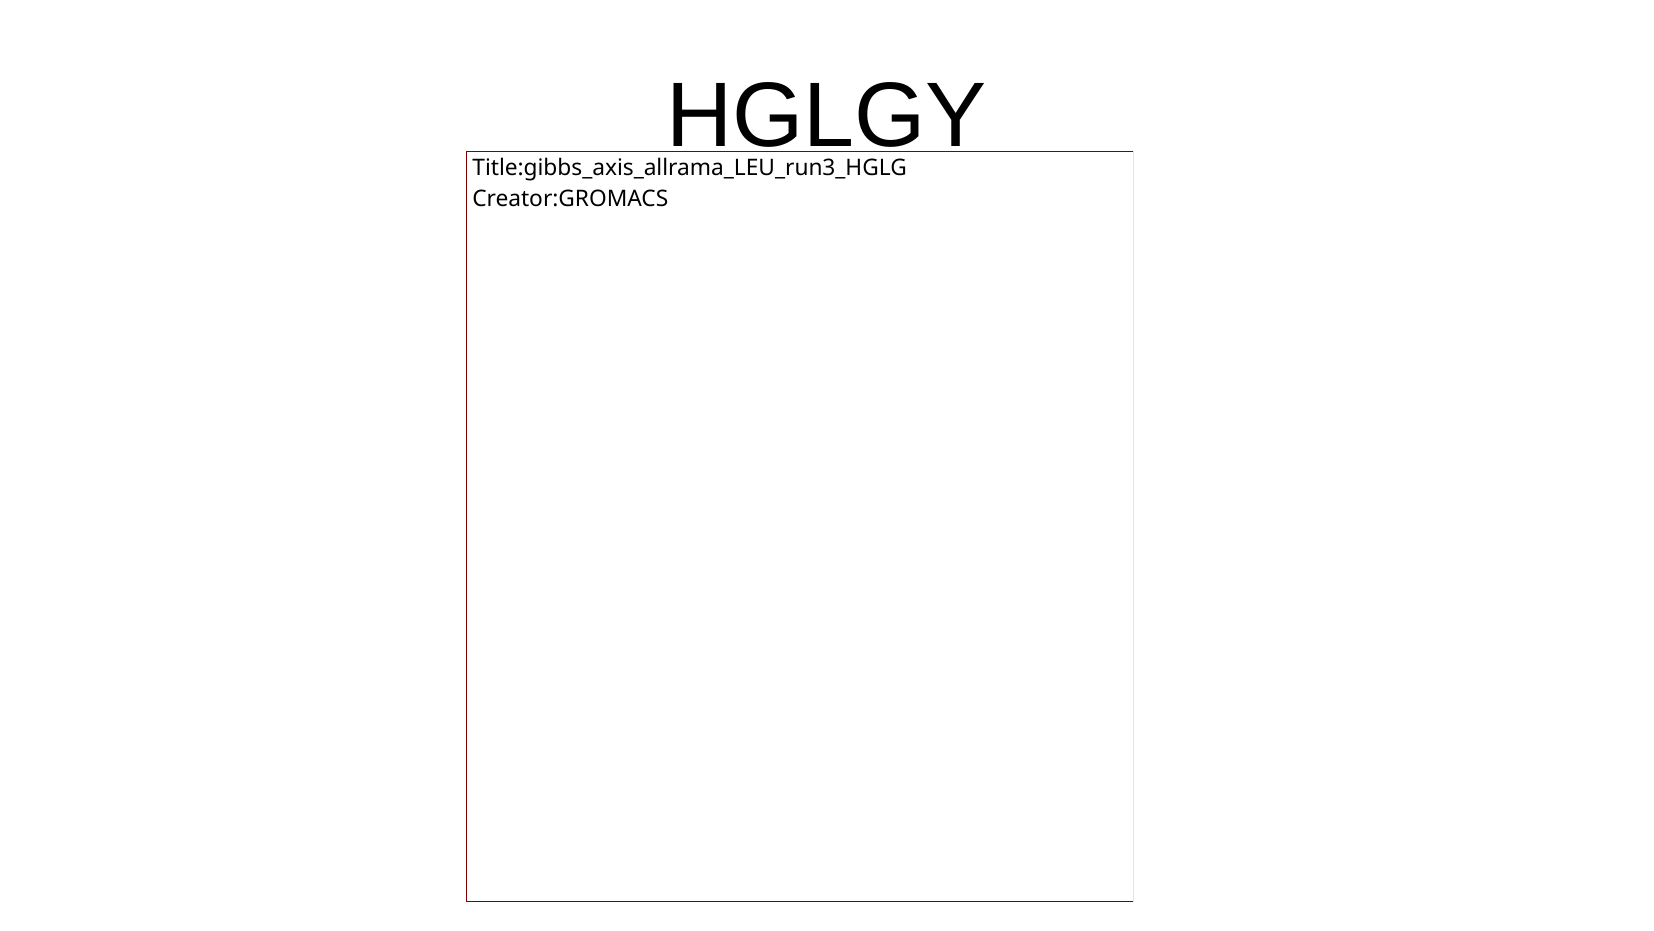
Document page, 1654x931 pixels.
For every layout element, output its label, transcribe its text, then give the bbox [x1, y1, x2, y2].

title HGLGY [82, 37, 1571, 193]
picture [465, 150, 1134, 902]
